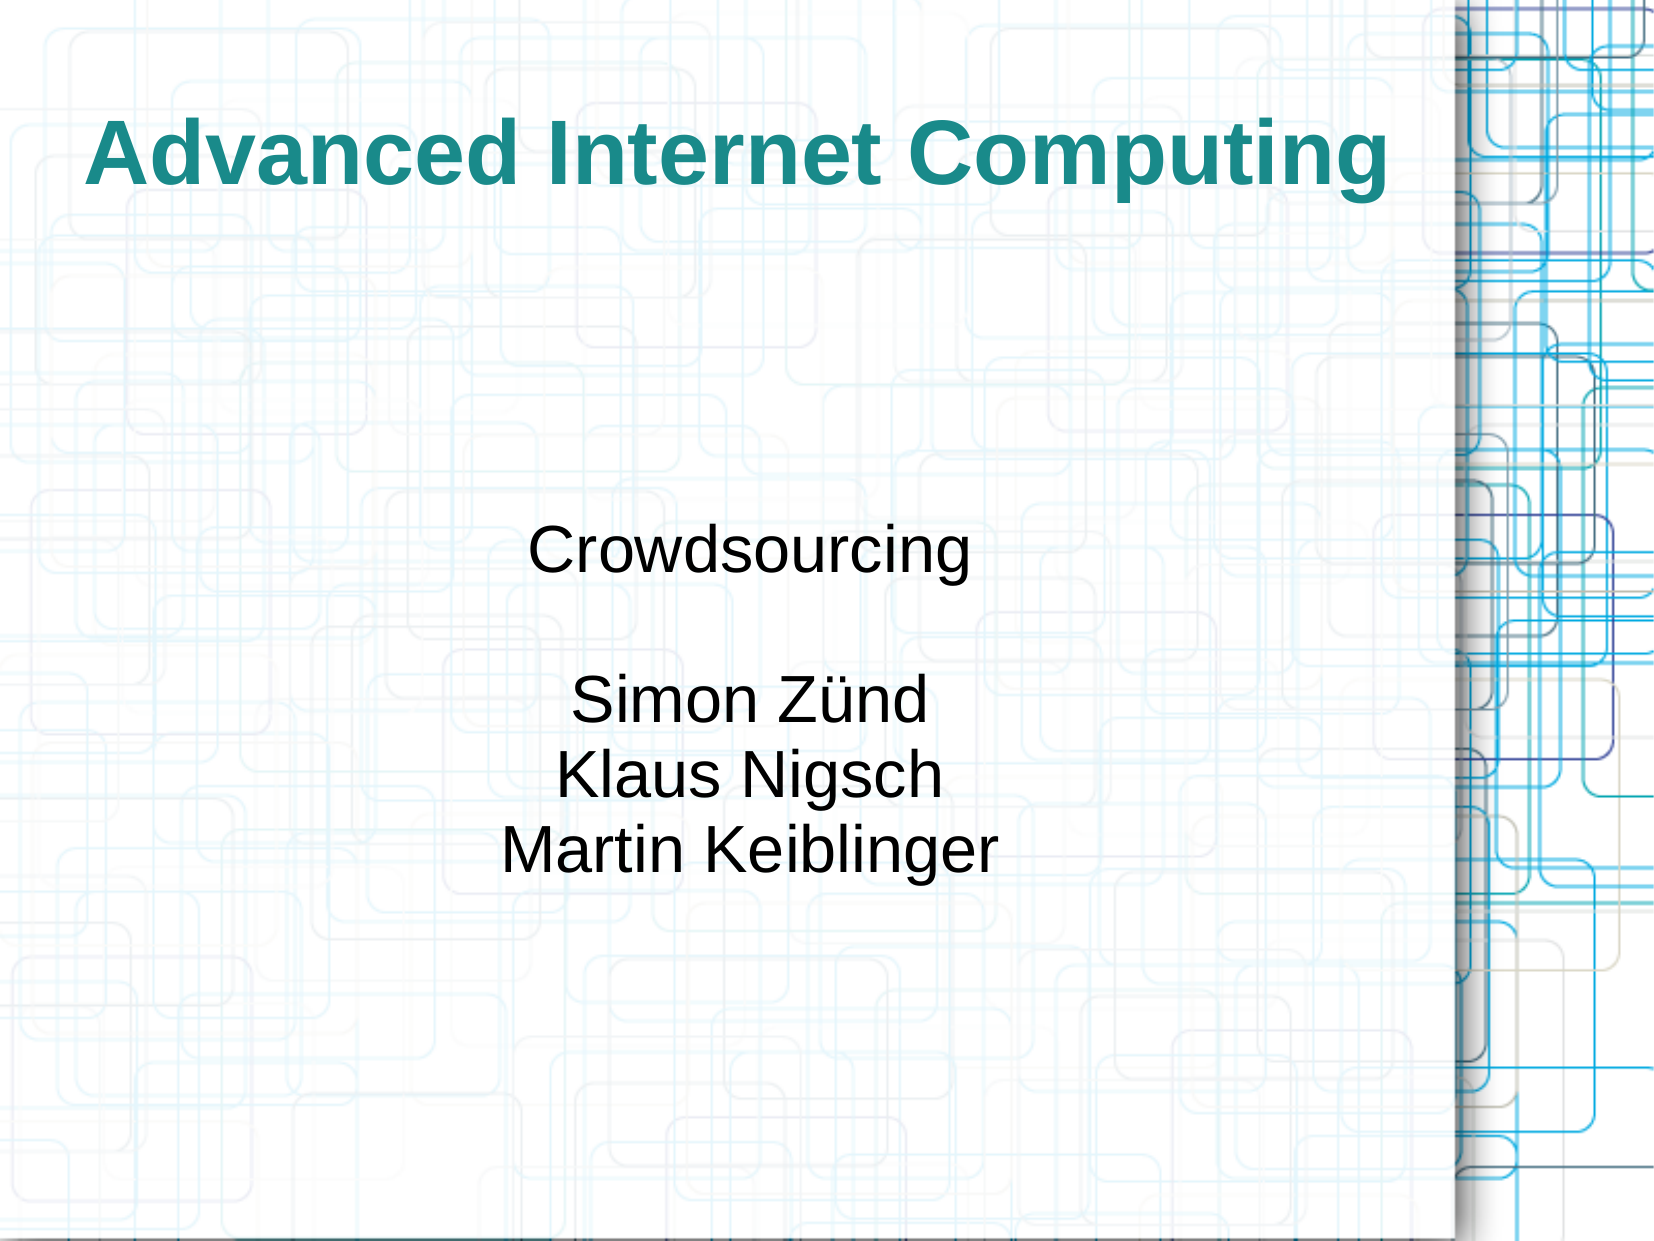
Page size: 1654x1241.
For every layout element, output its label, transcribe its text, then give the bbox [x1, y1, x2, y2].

title Advanced Internet Computing [59, 49, 1418, 257]
picture [0, 0, 1654, 1241]
subtitle Crowdsourcing Simon Zünd Klaus Nigsch Martin Keiblinger [82, 290, 1418, 1109]
